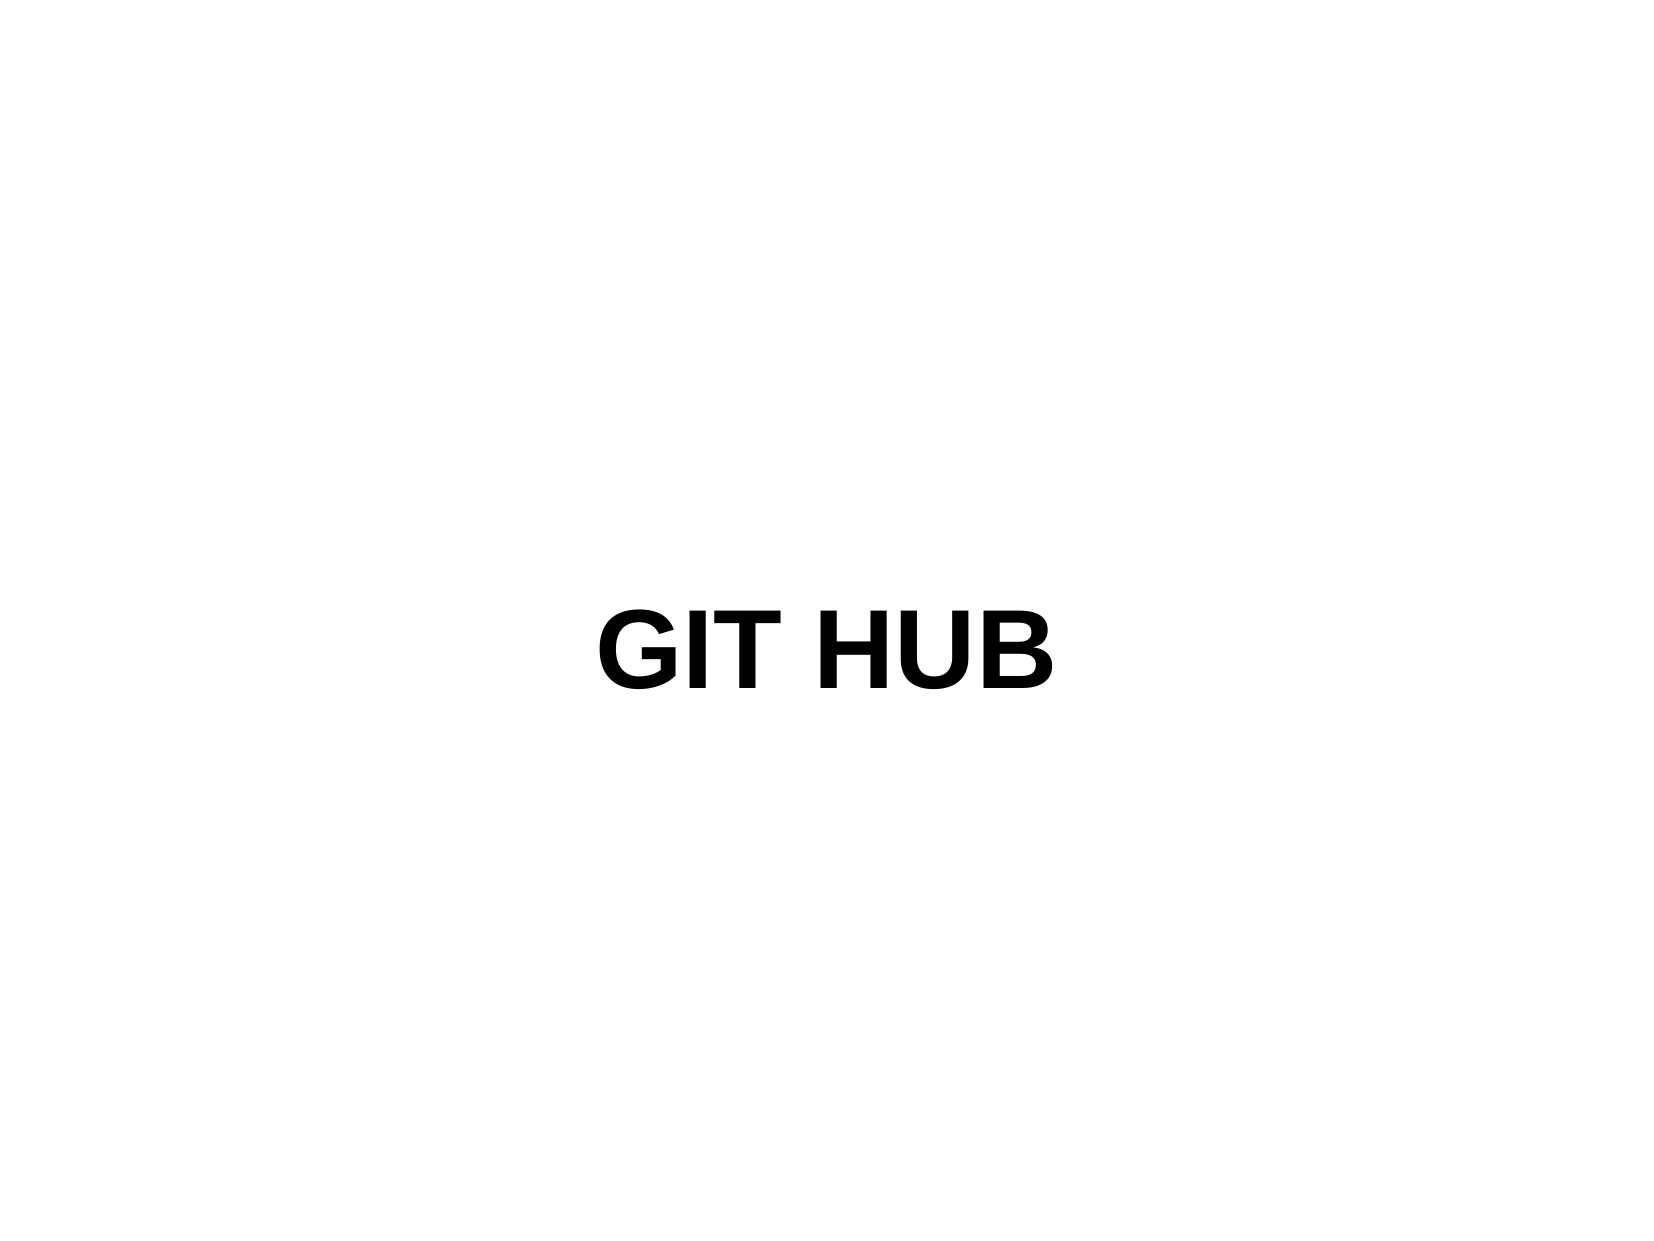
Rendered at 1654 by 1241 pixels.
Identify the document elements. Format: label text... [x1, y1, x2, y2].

subtitle GIT HUB [82, 290, 1571, 1010]
